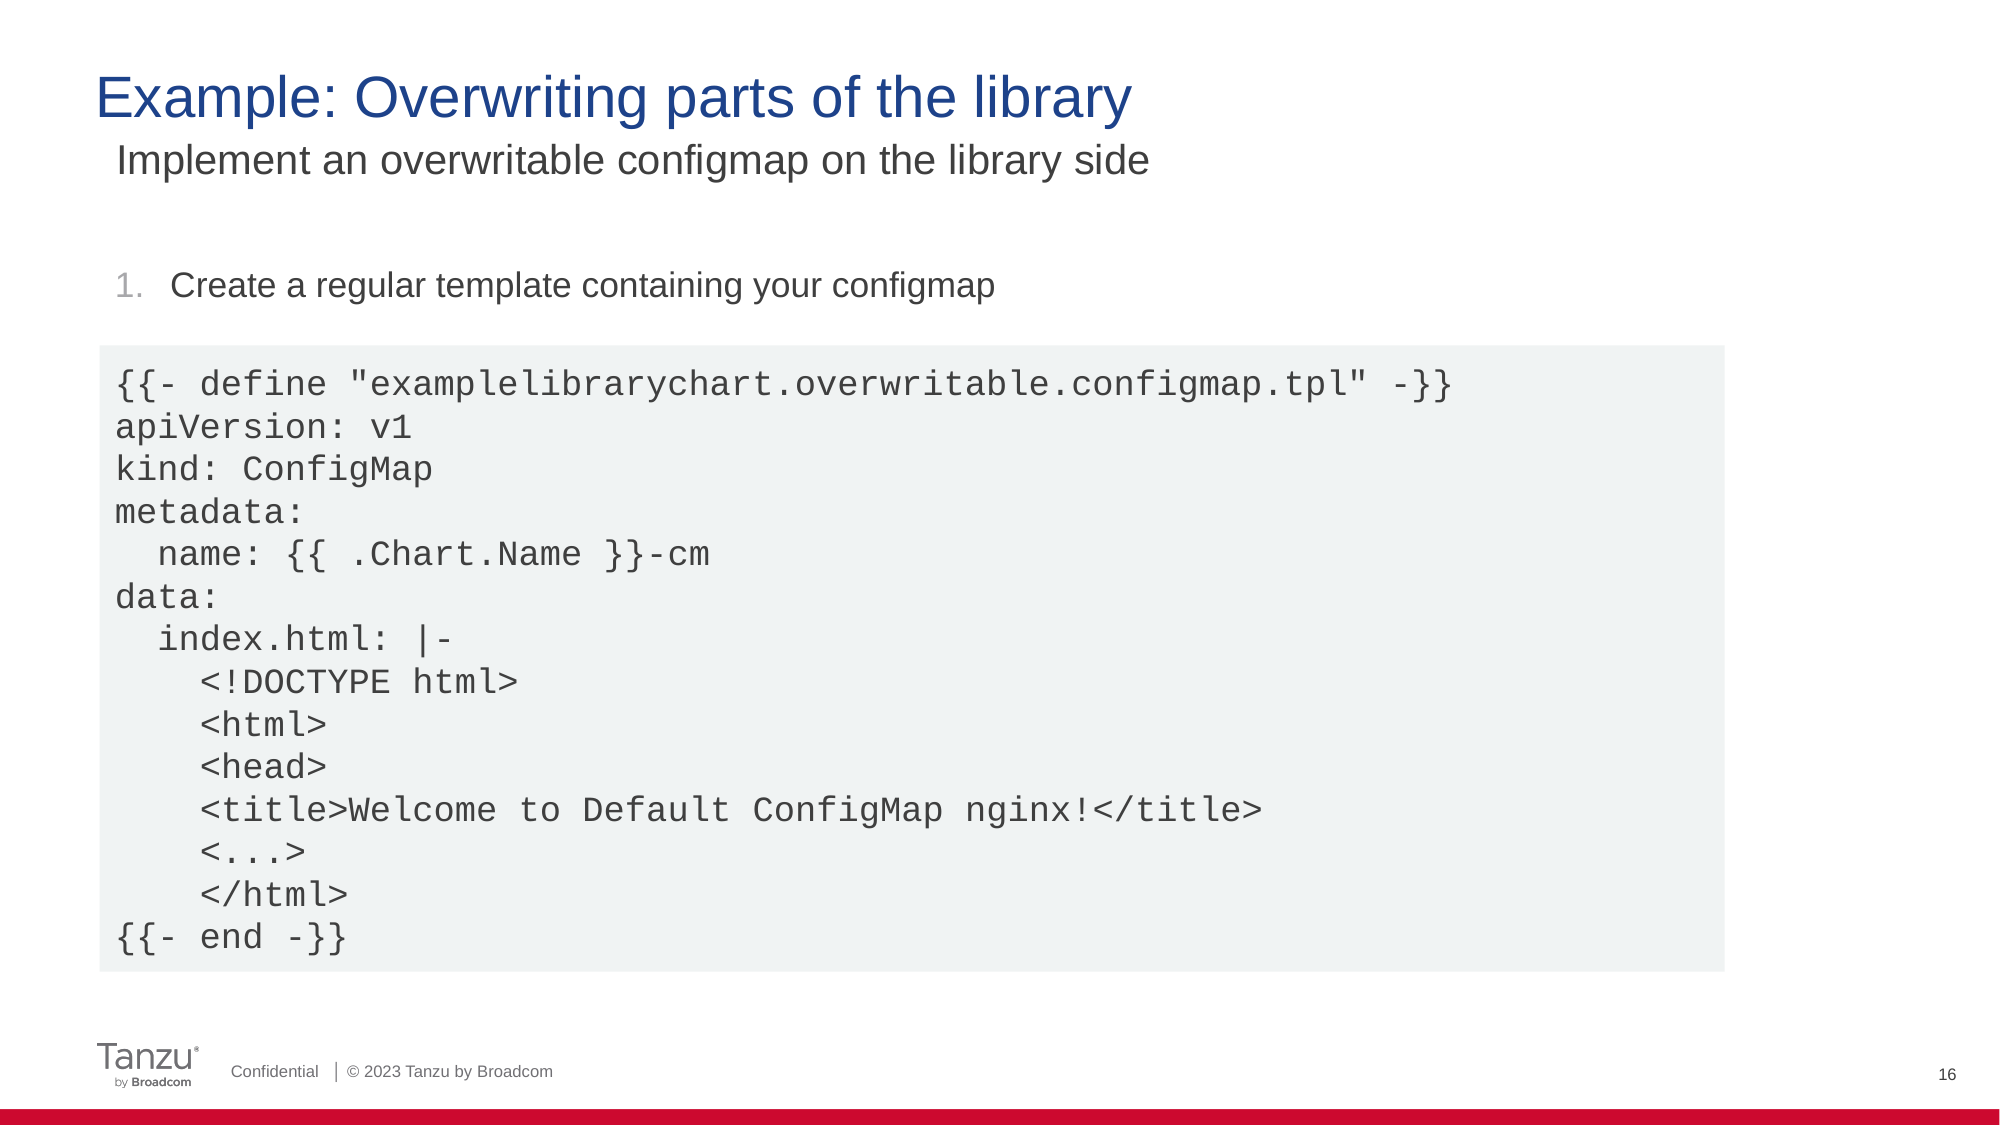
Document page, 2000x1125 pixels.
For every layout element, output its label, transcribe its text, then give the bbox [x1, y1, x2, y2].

list Create a regular template containing your configmap [95, 262, 1012, 1013]
picture [0, 1109, 2000, 1125]
picture [97, 1043, 199, 1088]
subtitle Implement an overwritable configmap on the library side [97, 133, 1896, 174]
title Example: Overwriting parts of the library [95, 67, 1900, 131]
text_box {{- define "examplelibrarychart.overwritable.configmap.tpl" -}} apiVersion: v1 kind: ConfigMap metadata: name: {{ .Chart.Name }}-cm data: index.html: |- <!DOCTYPE html> <html> <head> <title>Welcome to Default ConfigMap nginx!</title> <...> </html> {{- end -}} [99, 345, 1725, 972]
